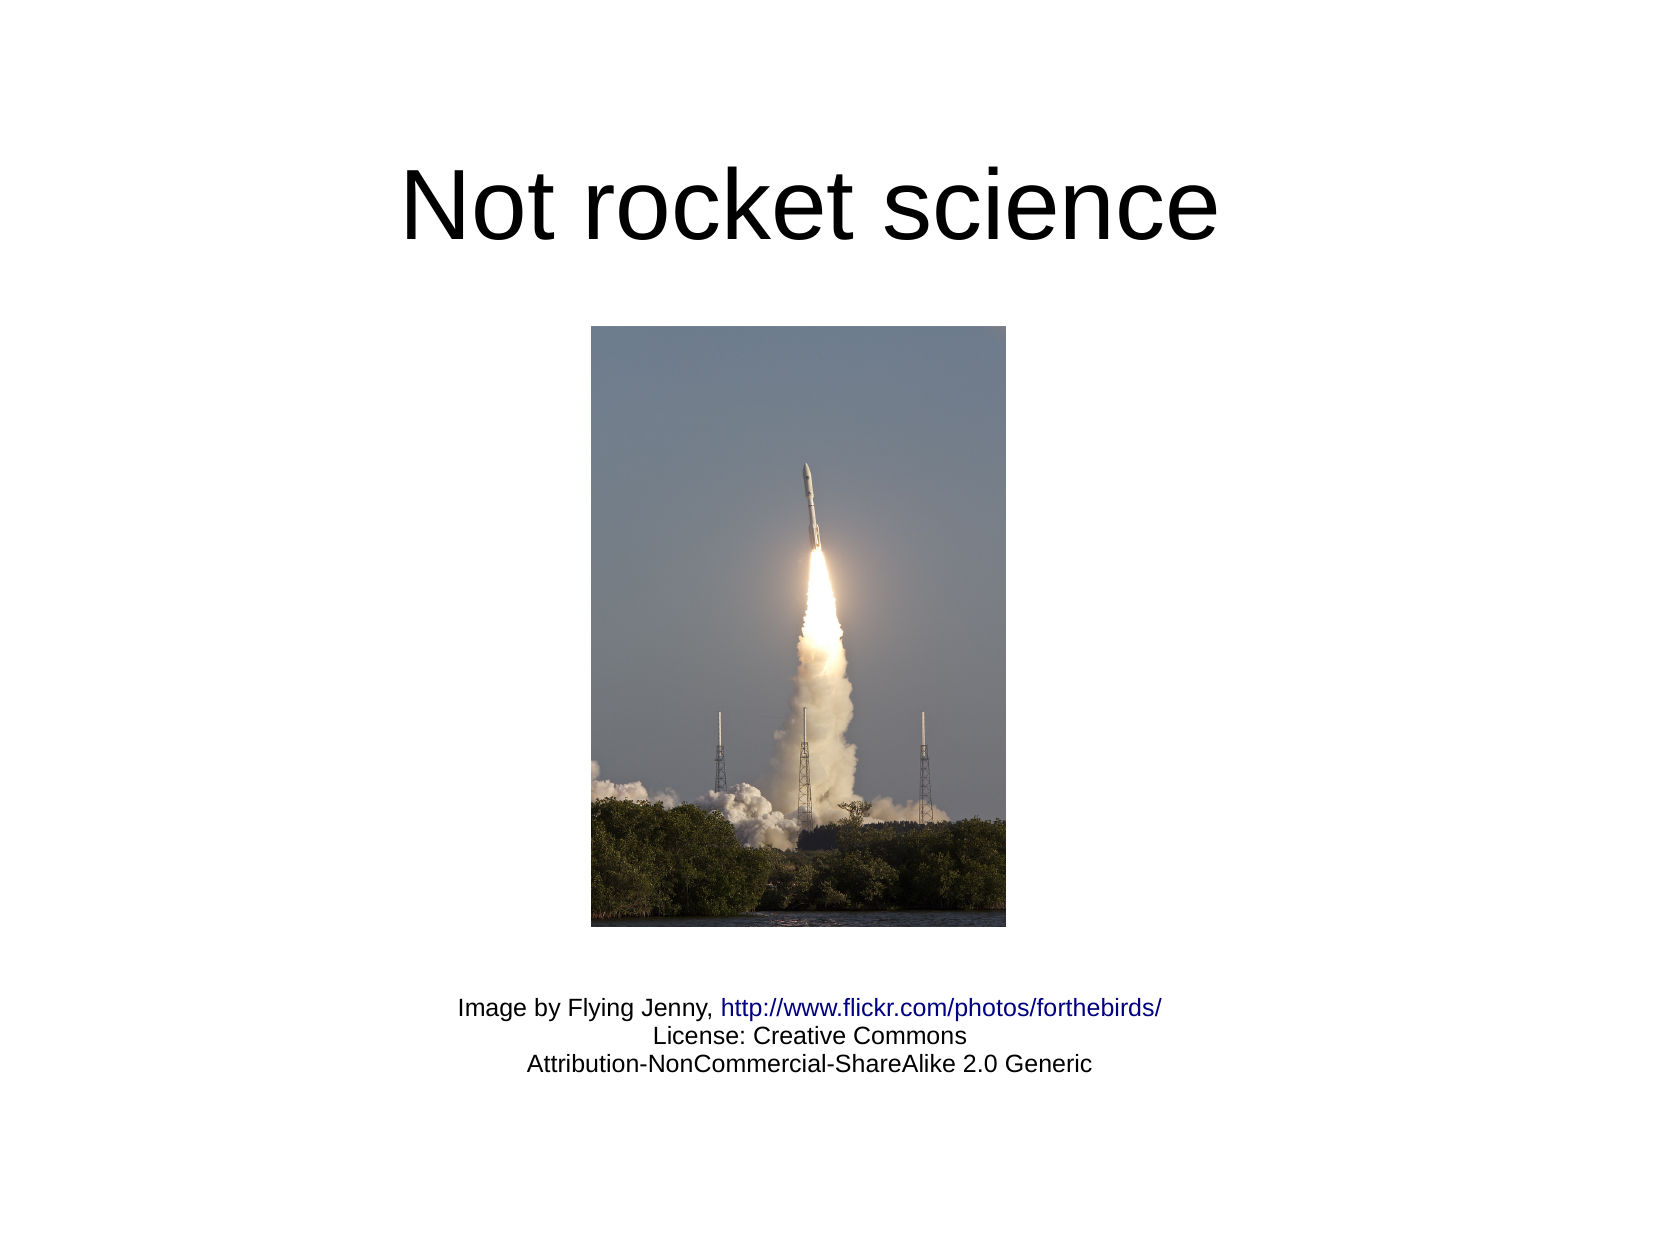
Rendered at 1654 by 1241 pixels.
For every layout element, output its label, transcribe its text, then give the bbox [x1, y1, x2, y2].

text_box Image by Flying Jenny, http://www.flickr.com/photos/forthebirds/ License: Creative Commons Attribution-NonCommercial-ShareAlike 2.0 Generic [82, 939, 1538, 1160]
picture [591, 326, 1006, 927]
text_box Not rocket science [82, 95, 1538, 316]
